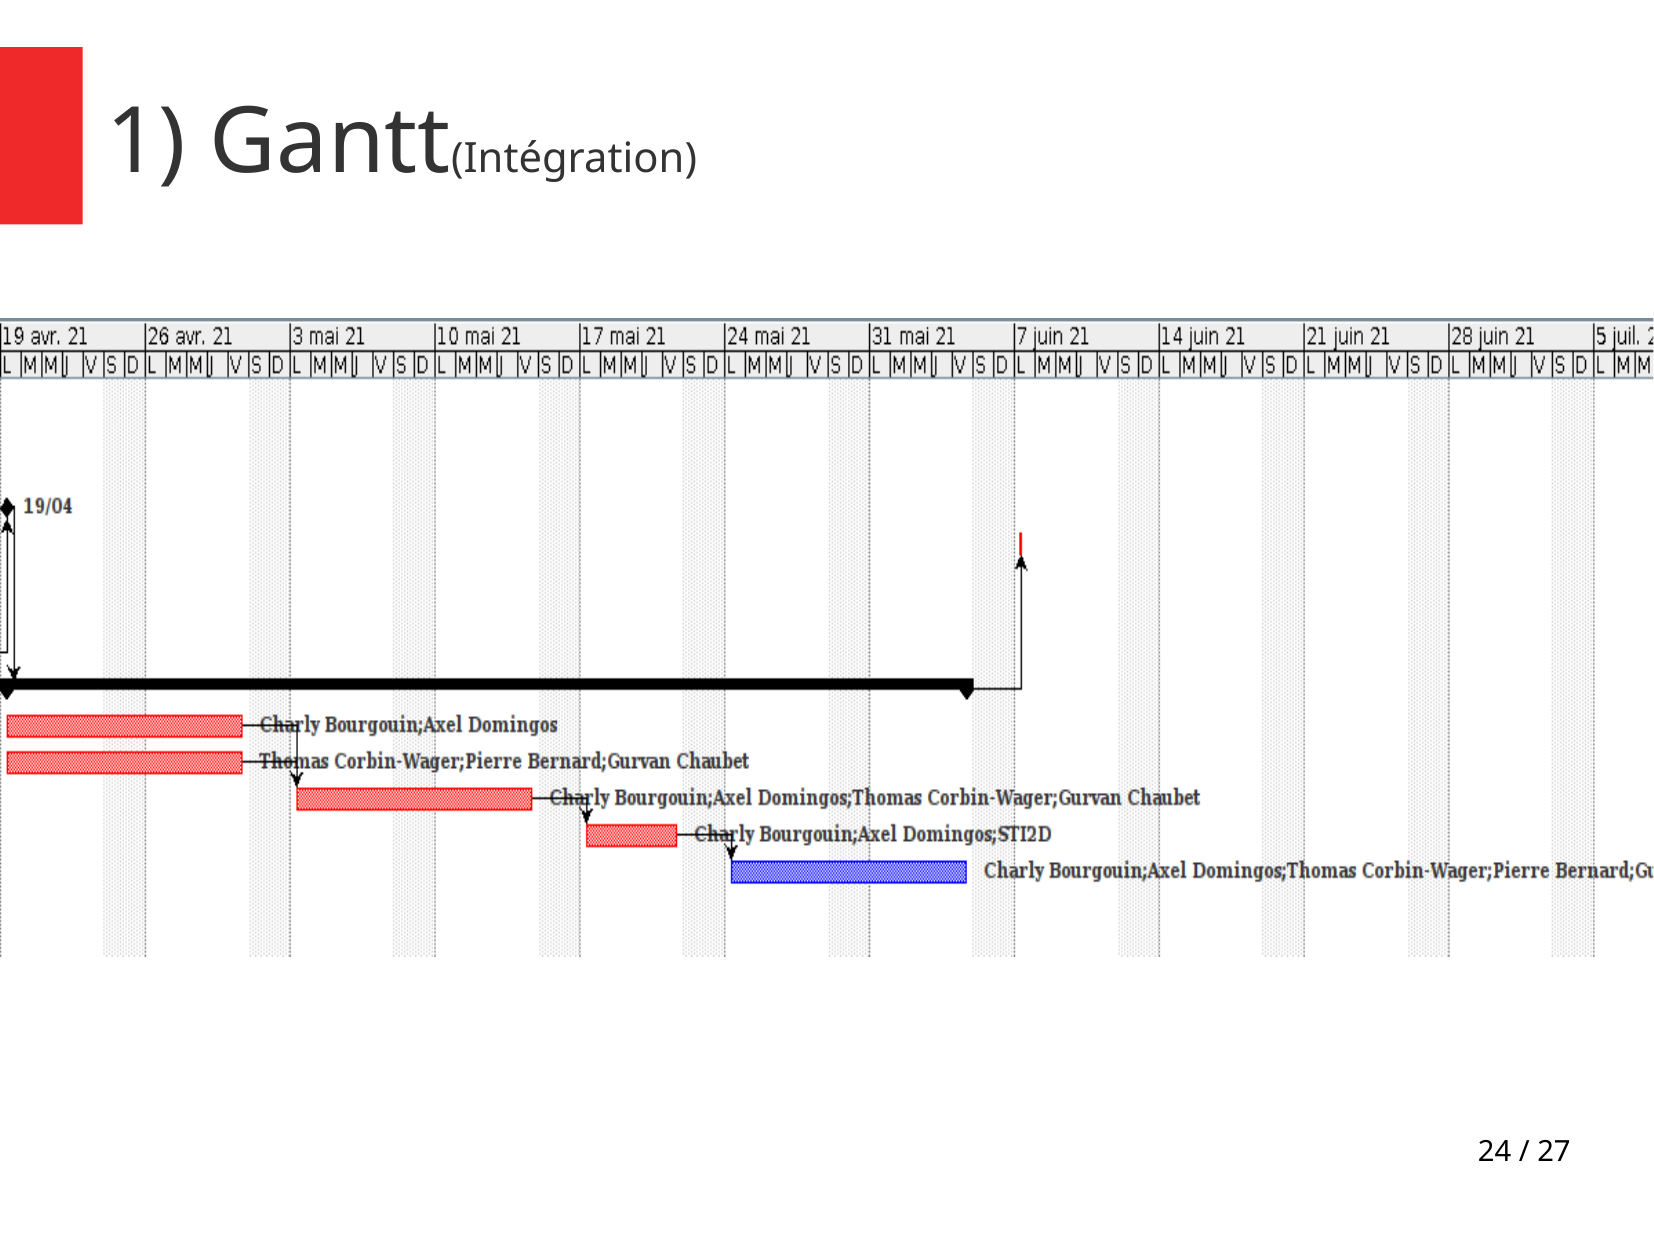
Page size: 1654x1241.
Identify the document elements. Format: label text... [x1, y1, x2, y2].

title 1) Gantt(Intégration) [106, 49, 1619, 225]
picture [0, 318, 1654, 957]
